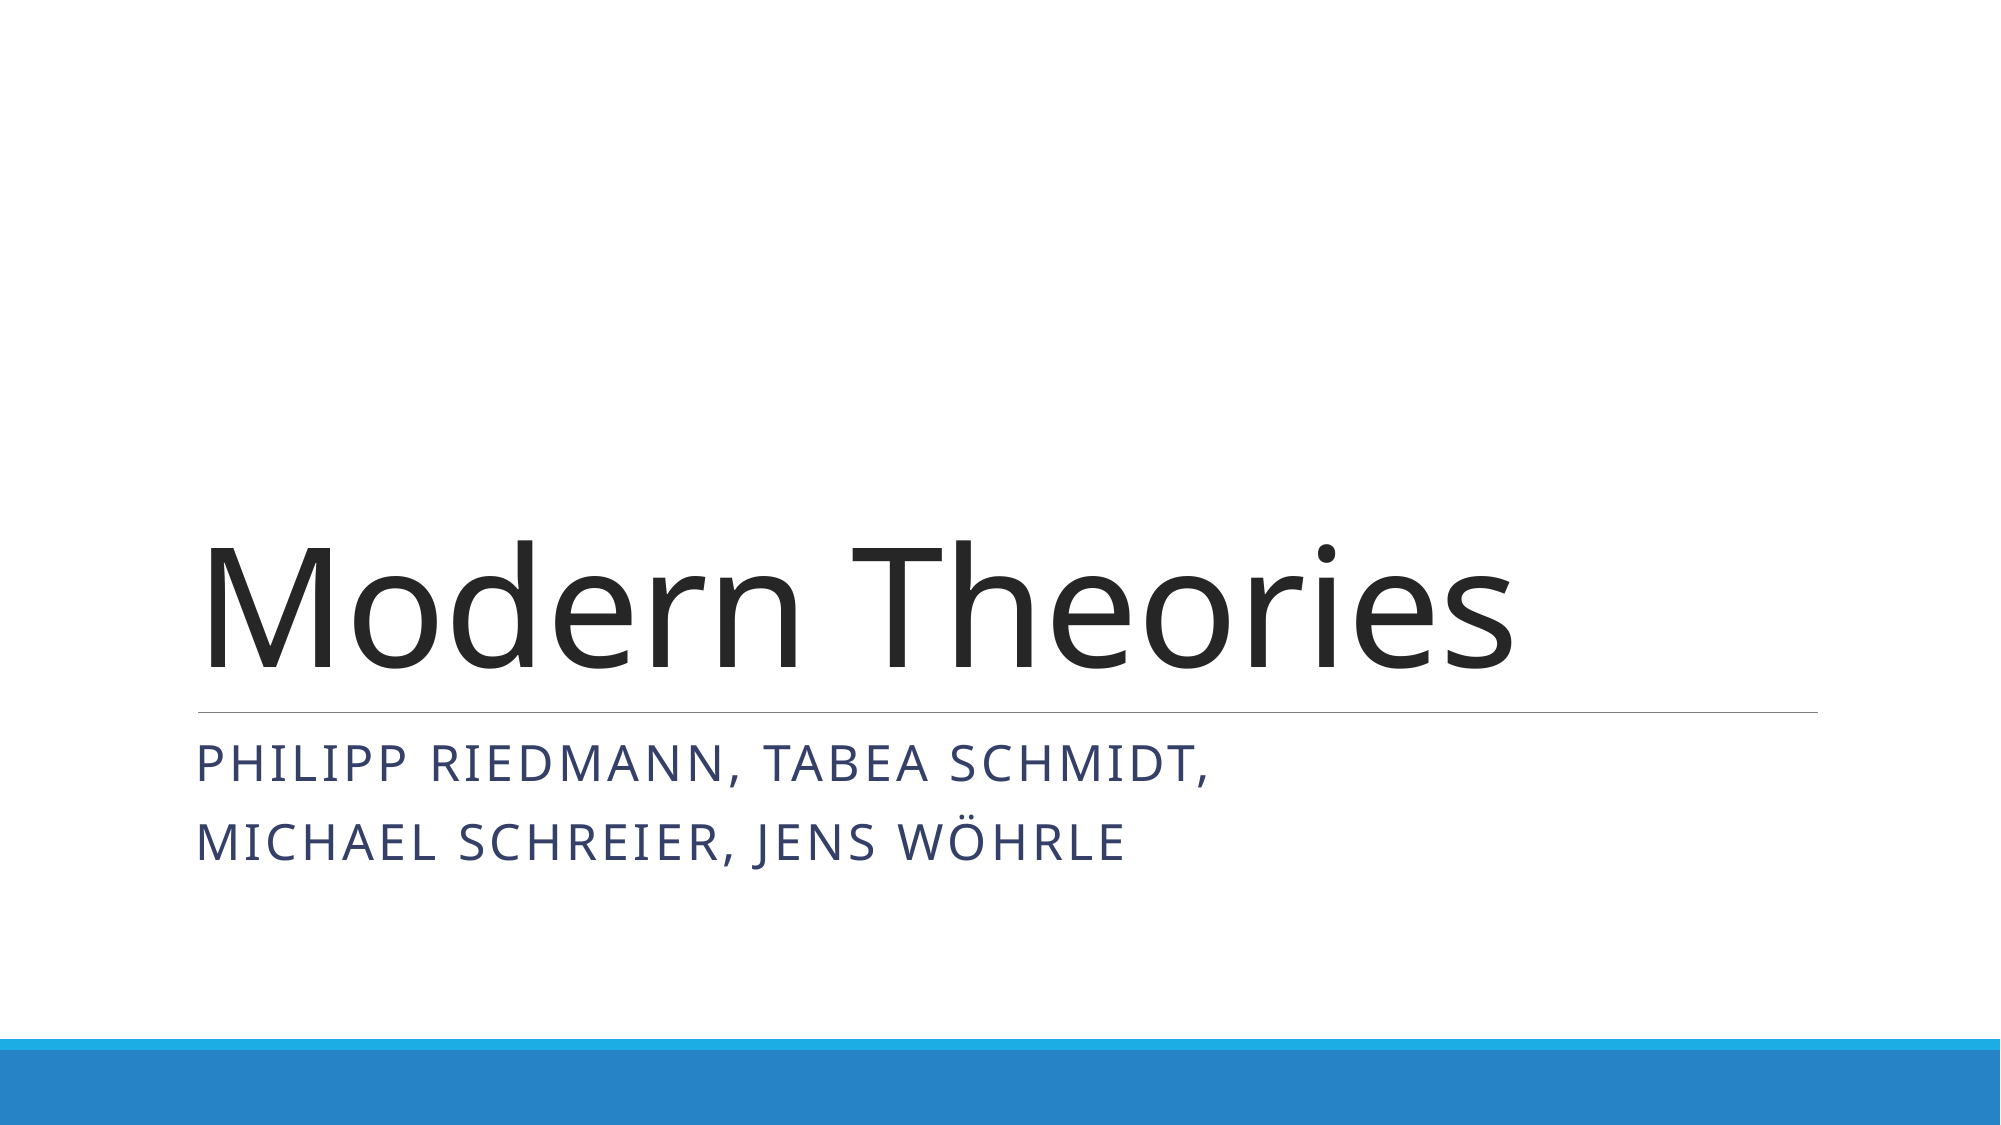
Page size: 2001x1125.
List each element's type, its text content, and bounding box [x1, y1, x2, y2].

subtitle Philipp Riedmann, Tabea Schmidt, Michael Schreier, Jens Wöhrle [180, 730, 1831, 919]
title Modern Theories [180, 124, 1831, 710]
